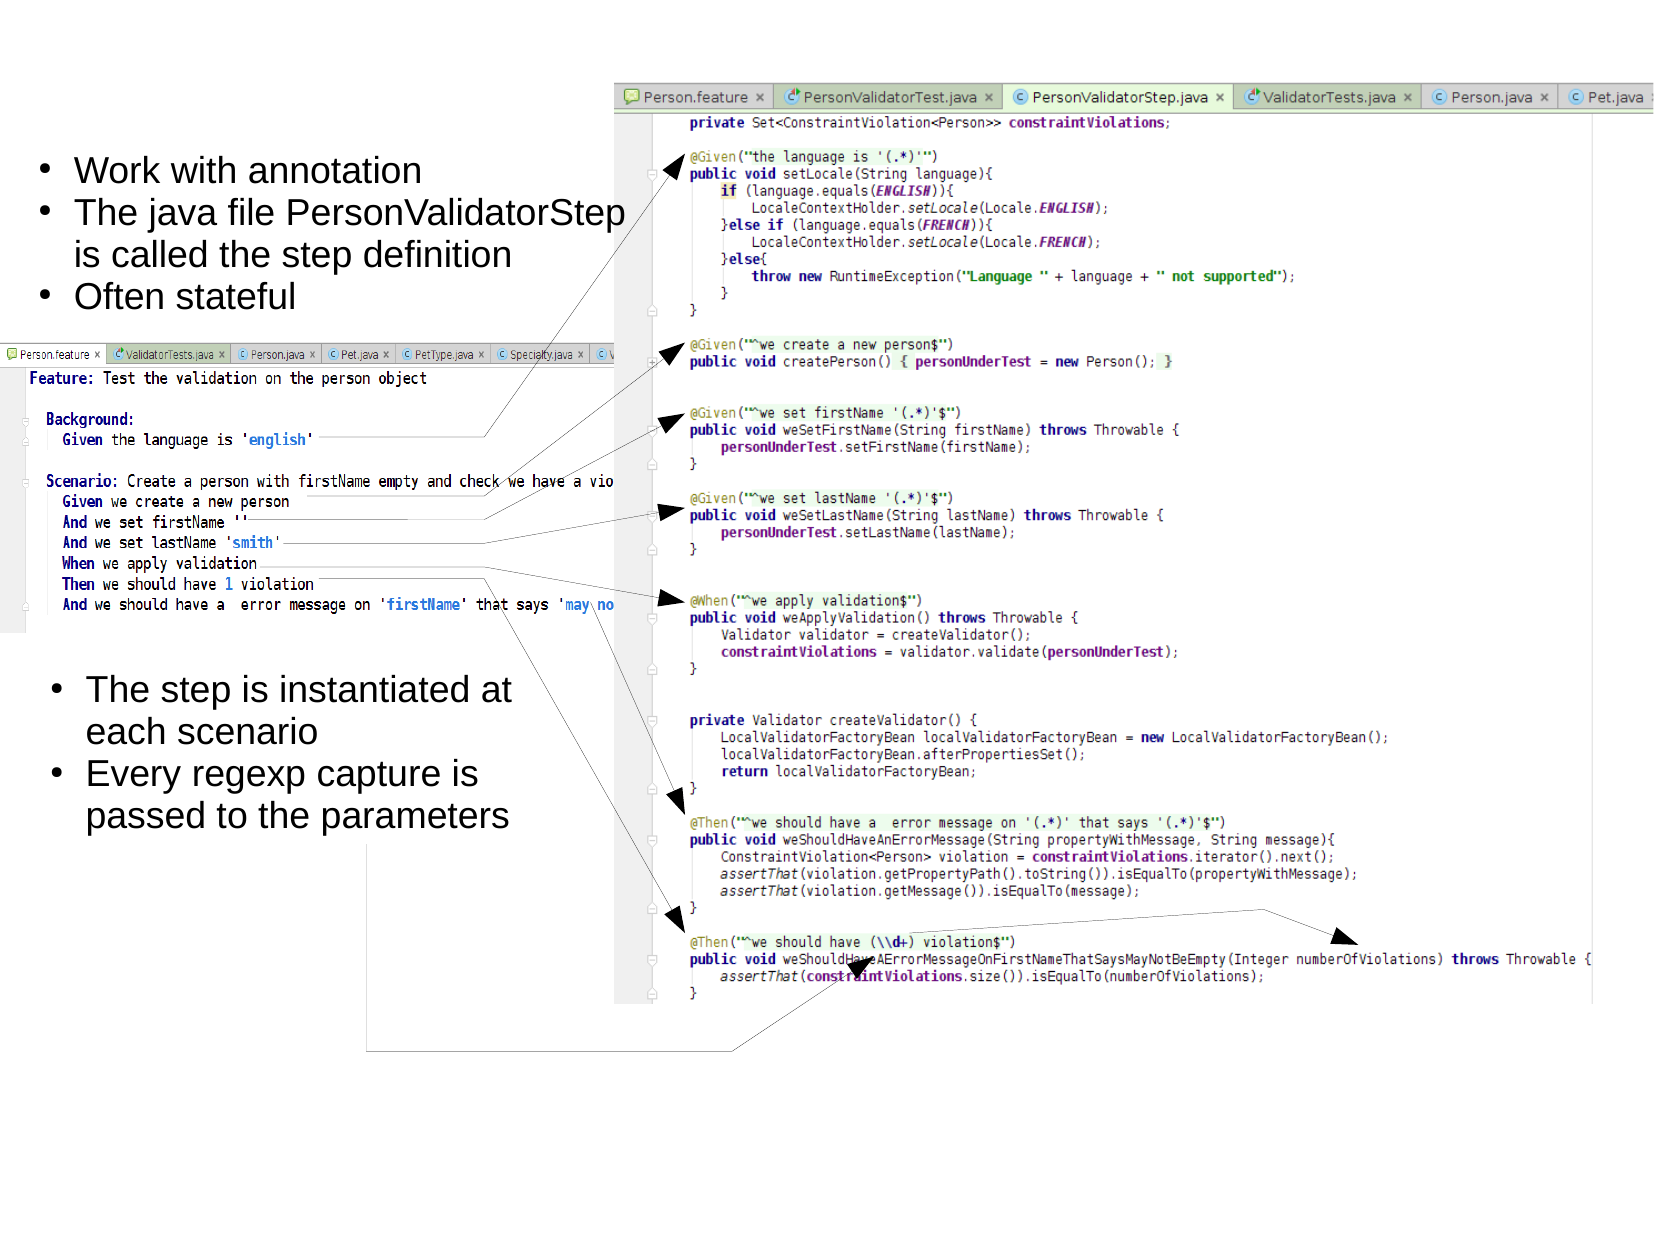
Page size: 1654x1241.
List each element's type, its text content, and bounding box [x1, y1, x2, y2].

picture [0, 82, 1654, 1004]
picture [662, 171, 668, 184]
text_box Work with annotation The java file PersonValidatorStep is called the step definition Often stateful [23, 141, 662, 367]
text_box The step is instantiated at each scenario Every regexp capture is passed to the parameters [35, 661, 579, 845]
